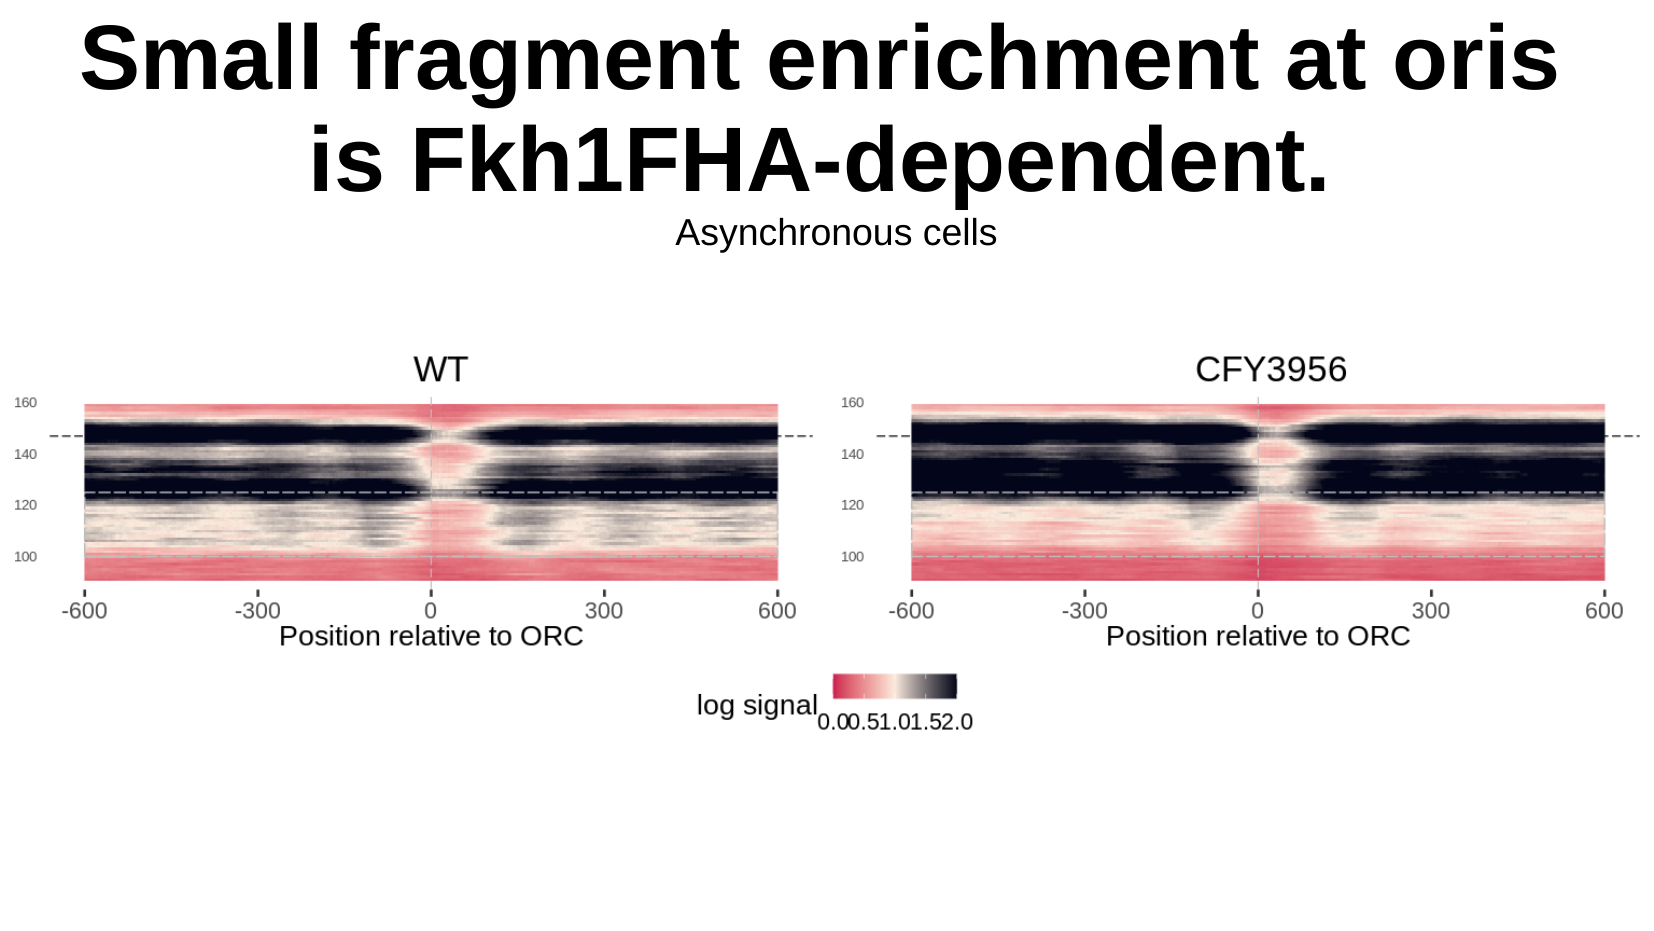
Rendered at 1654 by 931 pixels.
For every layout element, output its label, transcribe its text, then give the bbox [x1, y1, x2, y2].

title Small fragment enrichment at oris is Fkh1FHA-dependent. [76, 6, 1565, 212]
text_box Asynchronous cells [660, 203, 1013, 261]
picture [0, 335, 1654, 749]
